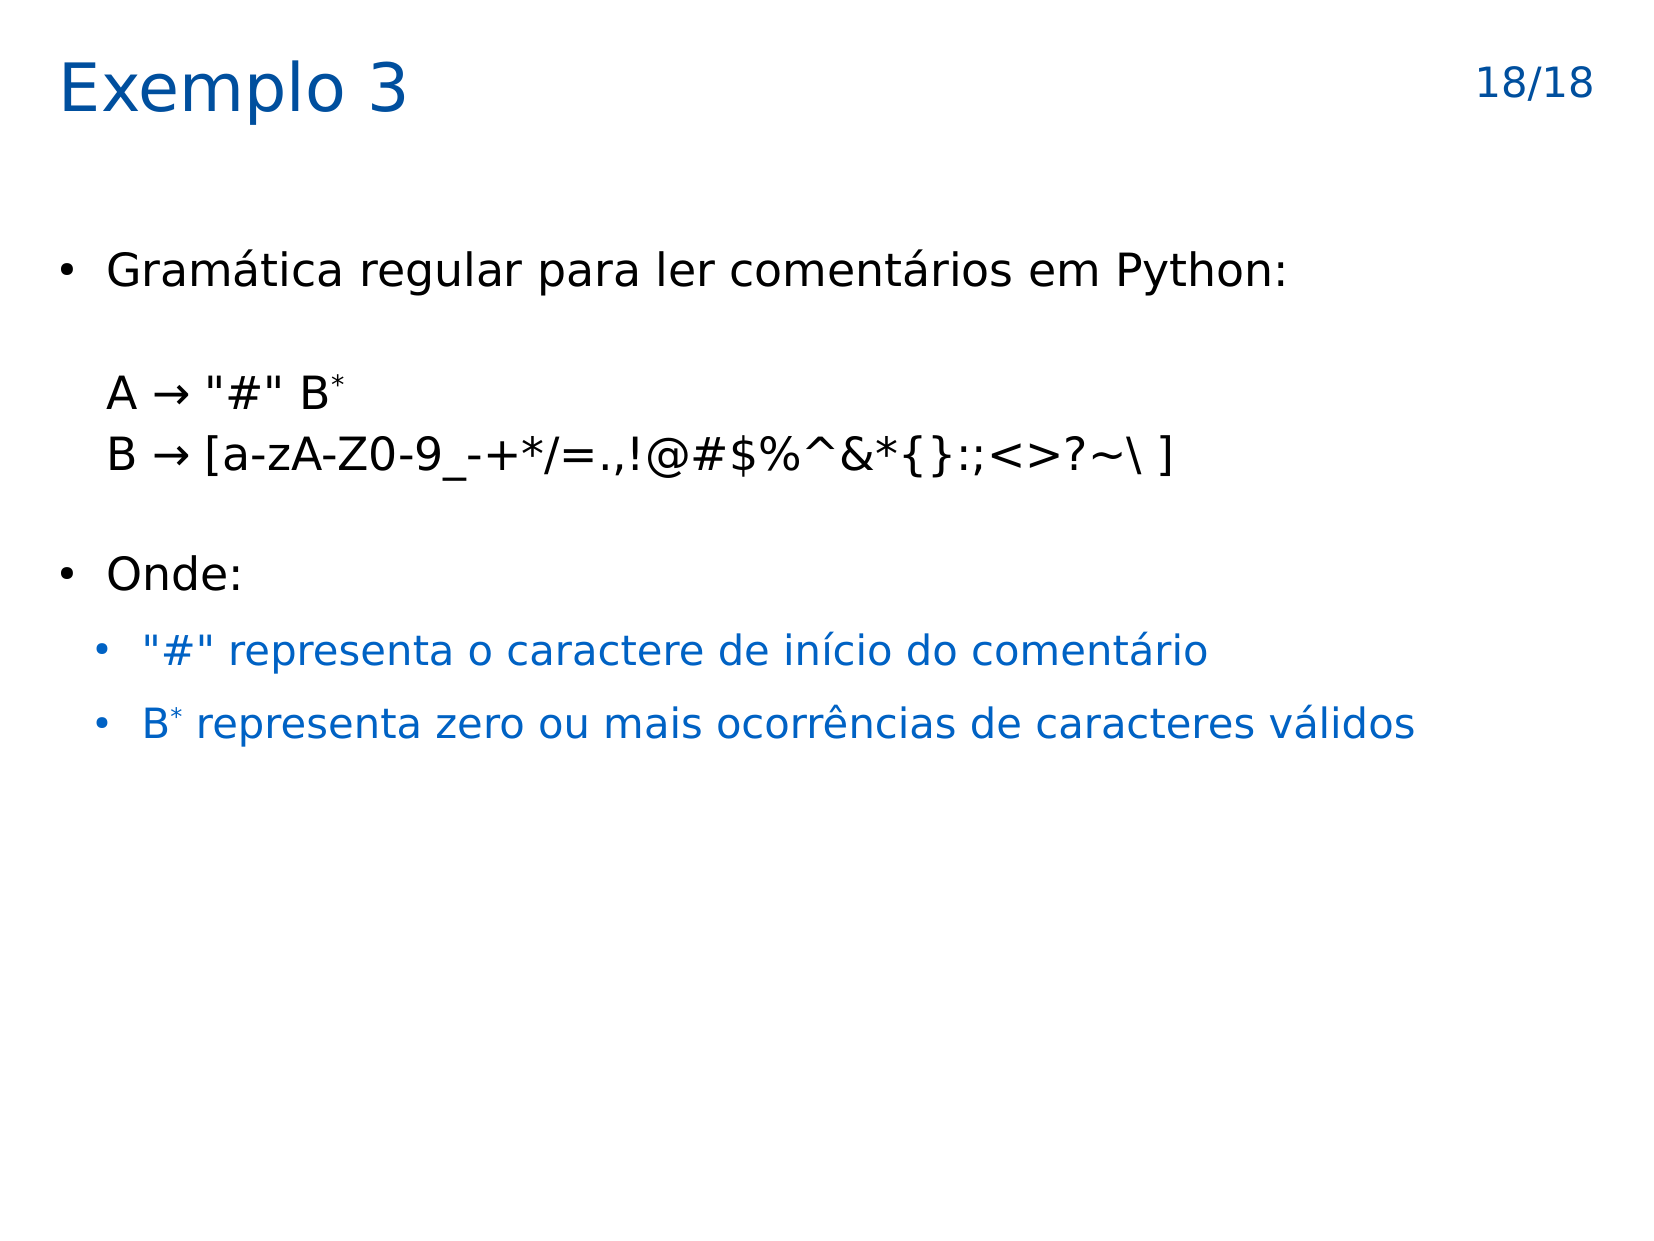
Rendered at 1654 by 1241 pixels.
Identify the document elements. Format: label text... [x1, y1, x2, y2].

list Gramática regular para ler comentários em Python: A → "#" B* B → [a-zA-Z0-9_-+*/=.,!@#$%^&*{}:;<>?~\ ] Onde: "#" representa o caractere de início do comentário B* representa zero ou mais ocorrências de caracteres válidos [59, 236, 1595, 1211]
title Exemplo 3 [59, 29, 1625, 148]
